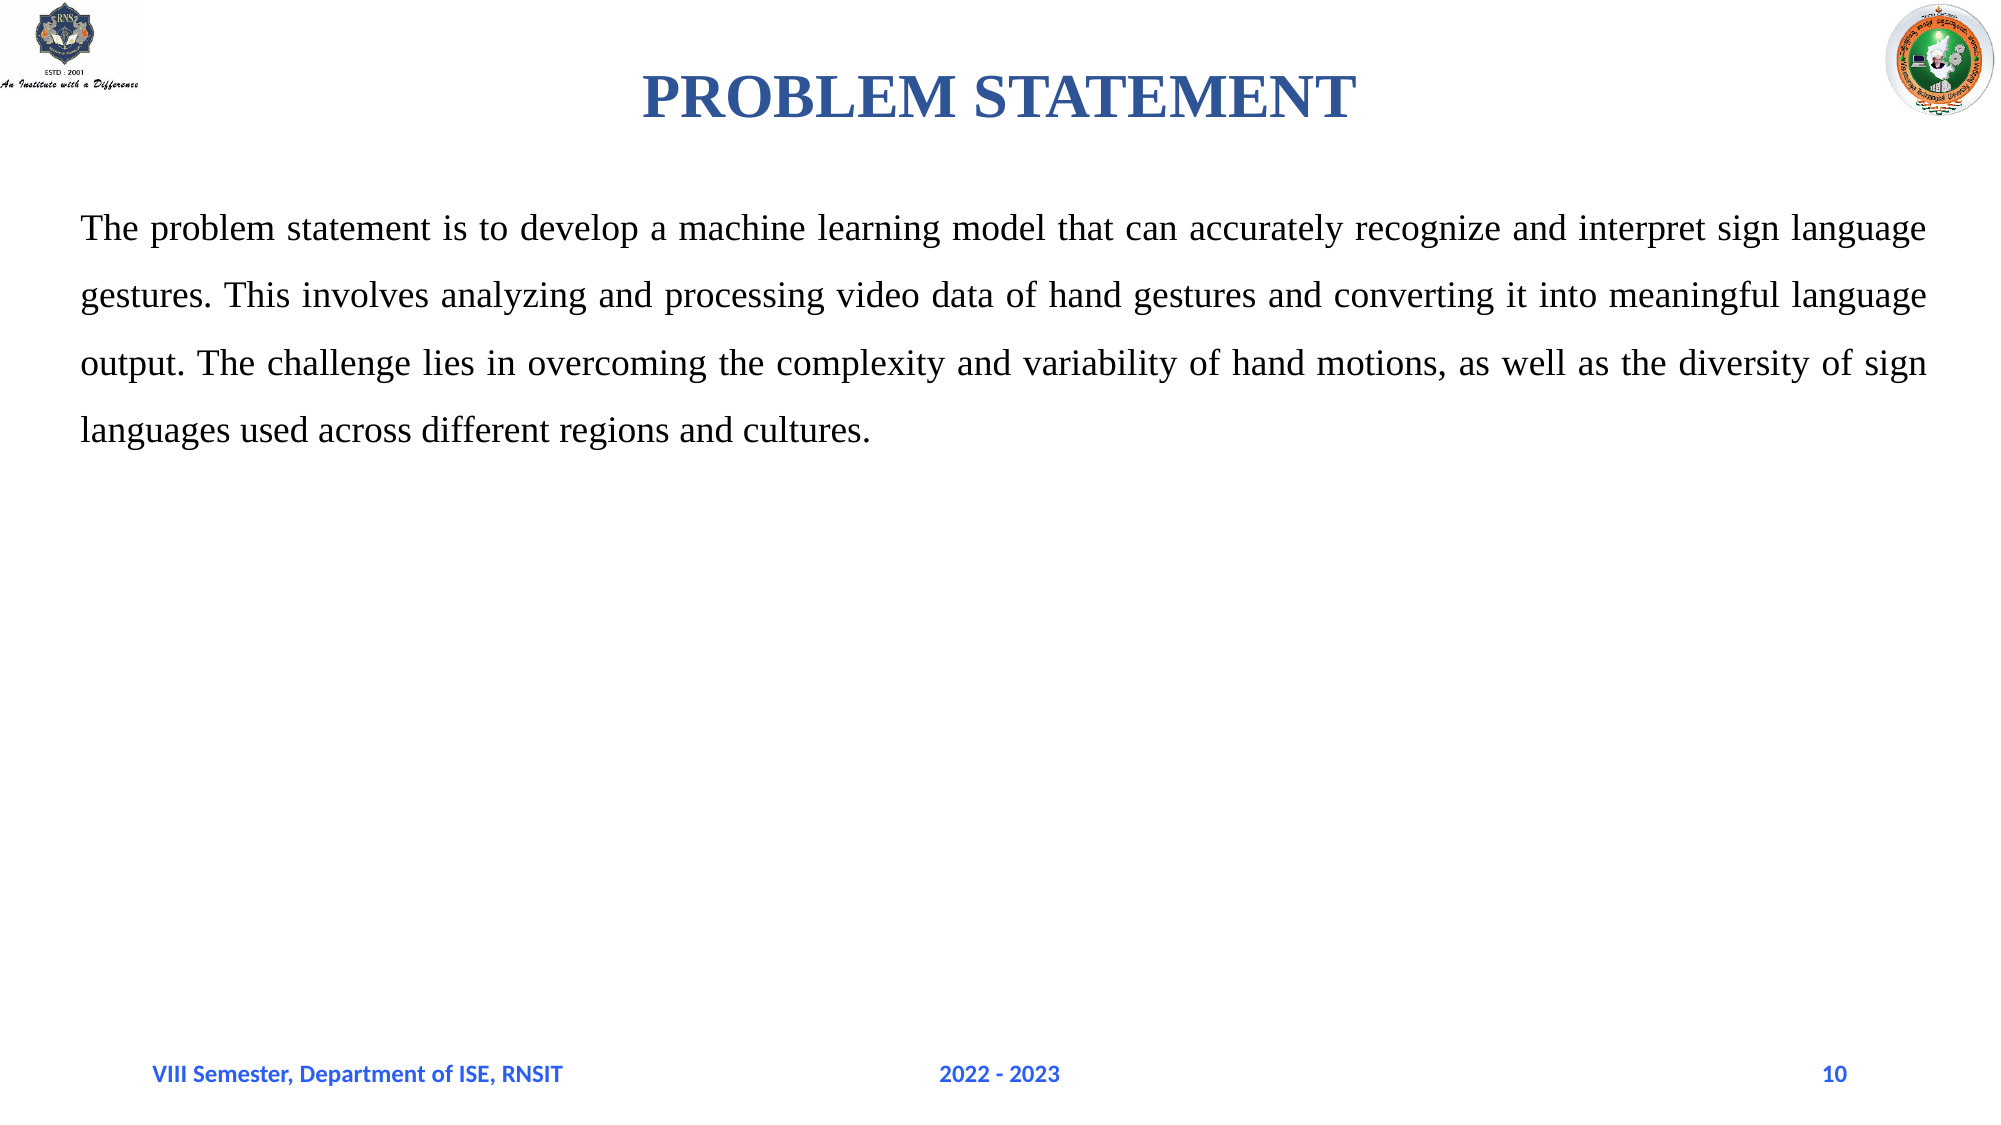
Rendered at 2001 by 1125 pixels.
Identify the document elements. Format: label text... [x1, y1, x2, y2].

picture [1882, 2, 1997, 117]
slide_number <number> [1412, 1042, 1863, 1103]
footer 2022 - 2023 [662, 1042, 1338, 1103]
slide_number VIII Semester, Department of ISE, RNSIT [137, 1042, 662, 1103]
text_box Problem Statement [324, 24, 1675, 138]
picture [0, 0, 138, 90]
list The problem statement is to develop a machine learning model that can accurately recognize and interpret sign language gestures. This involves analyzing and processing video data of hand gestures and converting it into meaningful language output. The challenge lies in overcoming the complexity and variability of hand motions, as well as the diversity of sign languages used across different regions and cultures. [55, 172, 1945, 1024]
